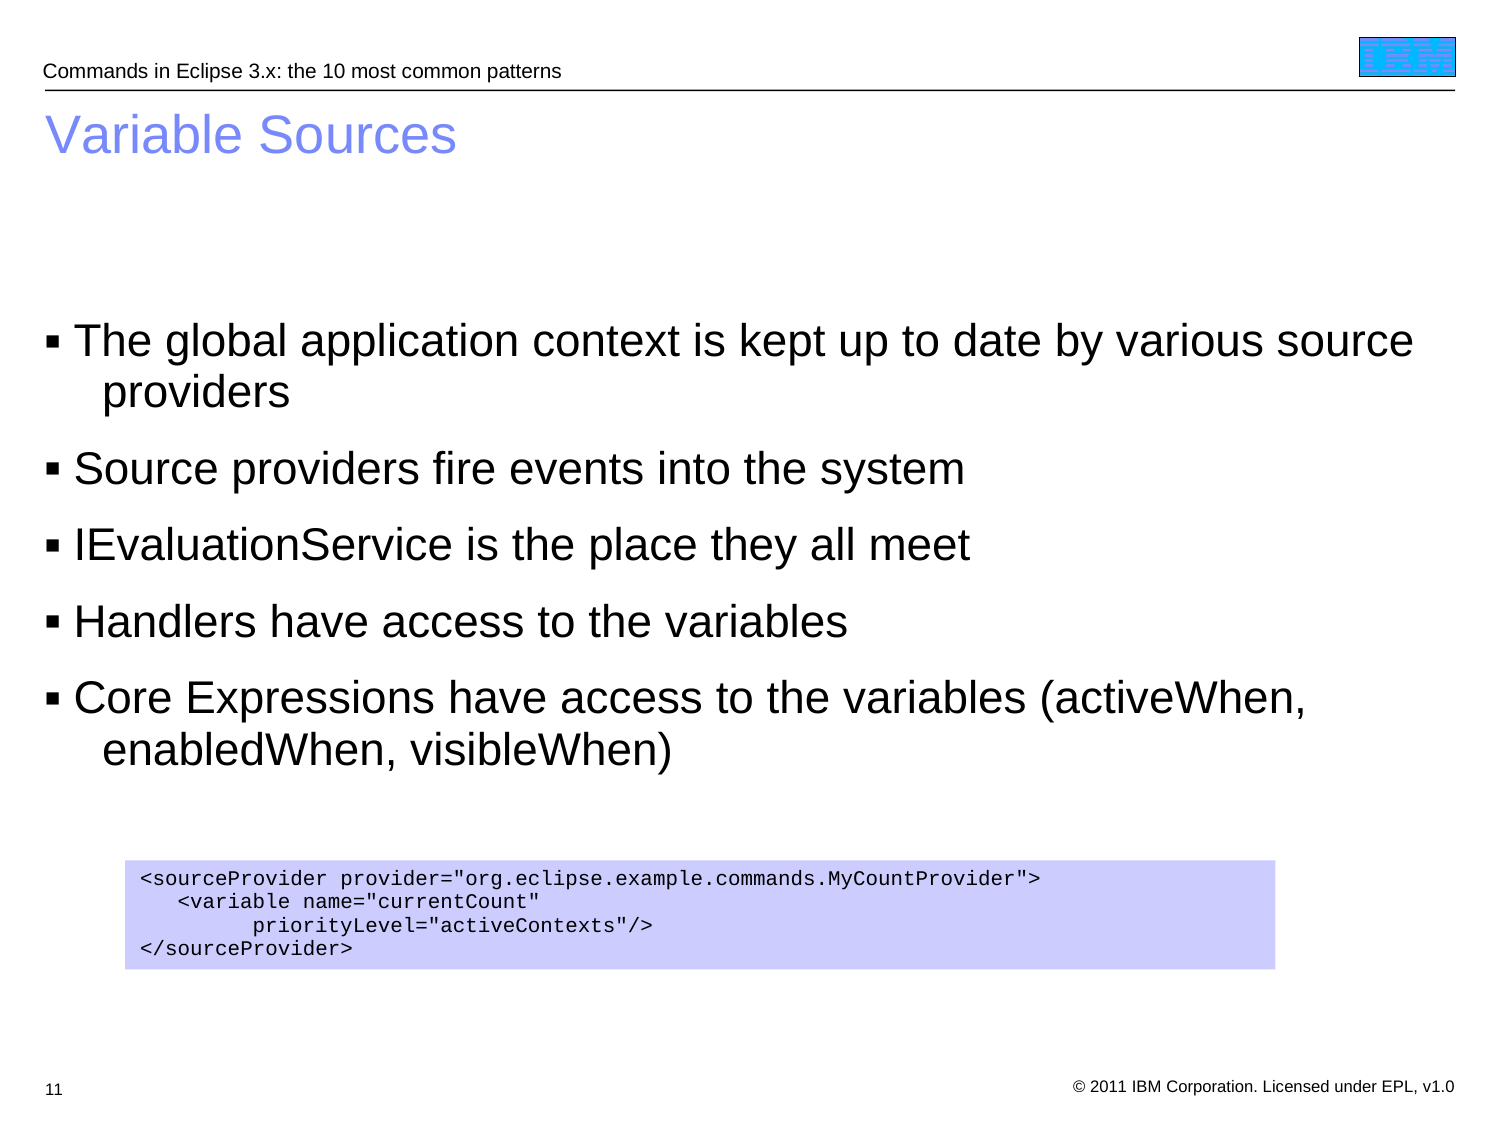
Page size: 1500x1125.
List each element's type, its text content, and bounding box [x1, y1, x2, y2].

text_box Commands in Eclipse 3.x: the 10 most common patterns [27, 37, 1312, 83]
title Variable Sources [30, 97, 1456, 218]
list The global application context is kept up to date by various source providers Source providers fire events into the system IEvaluationService is the place they all meet Handlers have access to the variables Core Expressions have access to the variables (activeWhen, enabledWhen, visibleWhen) [30, 307, 1456, 1058]
text_box <sourceProvider provider="org.eclipse.example.commands.MyCountProvider"> <variable name="currentCount" priorityLevel="activeContexts"/> </sourceProvider> [125, 860, 1276, 970]
